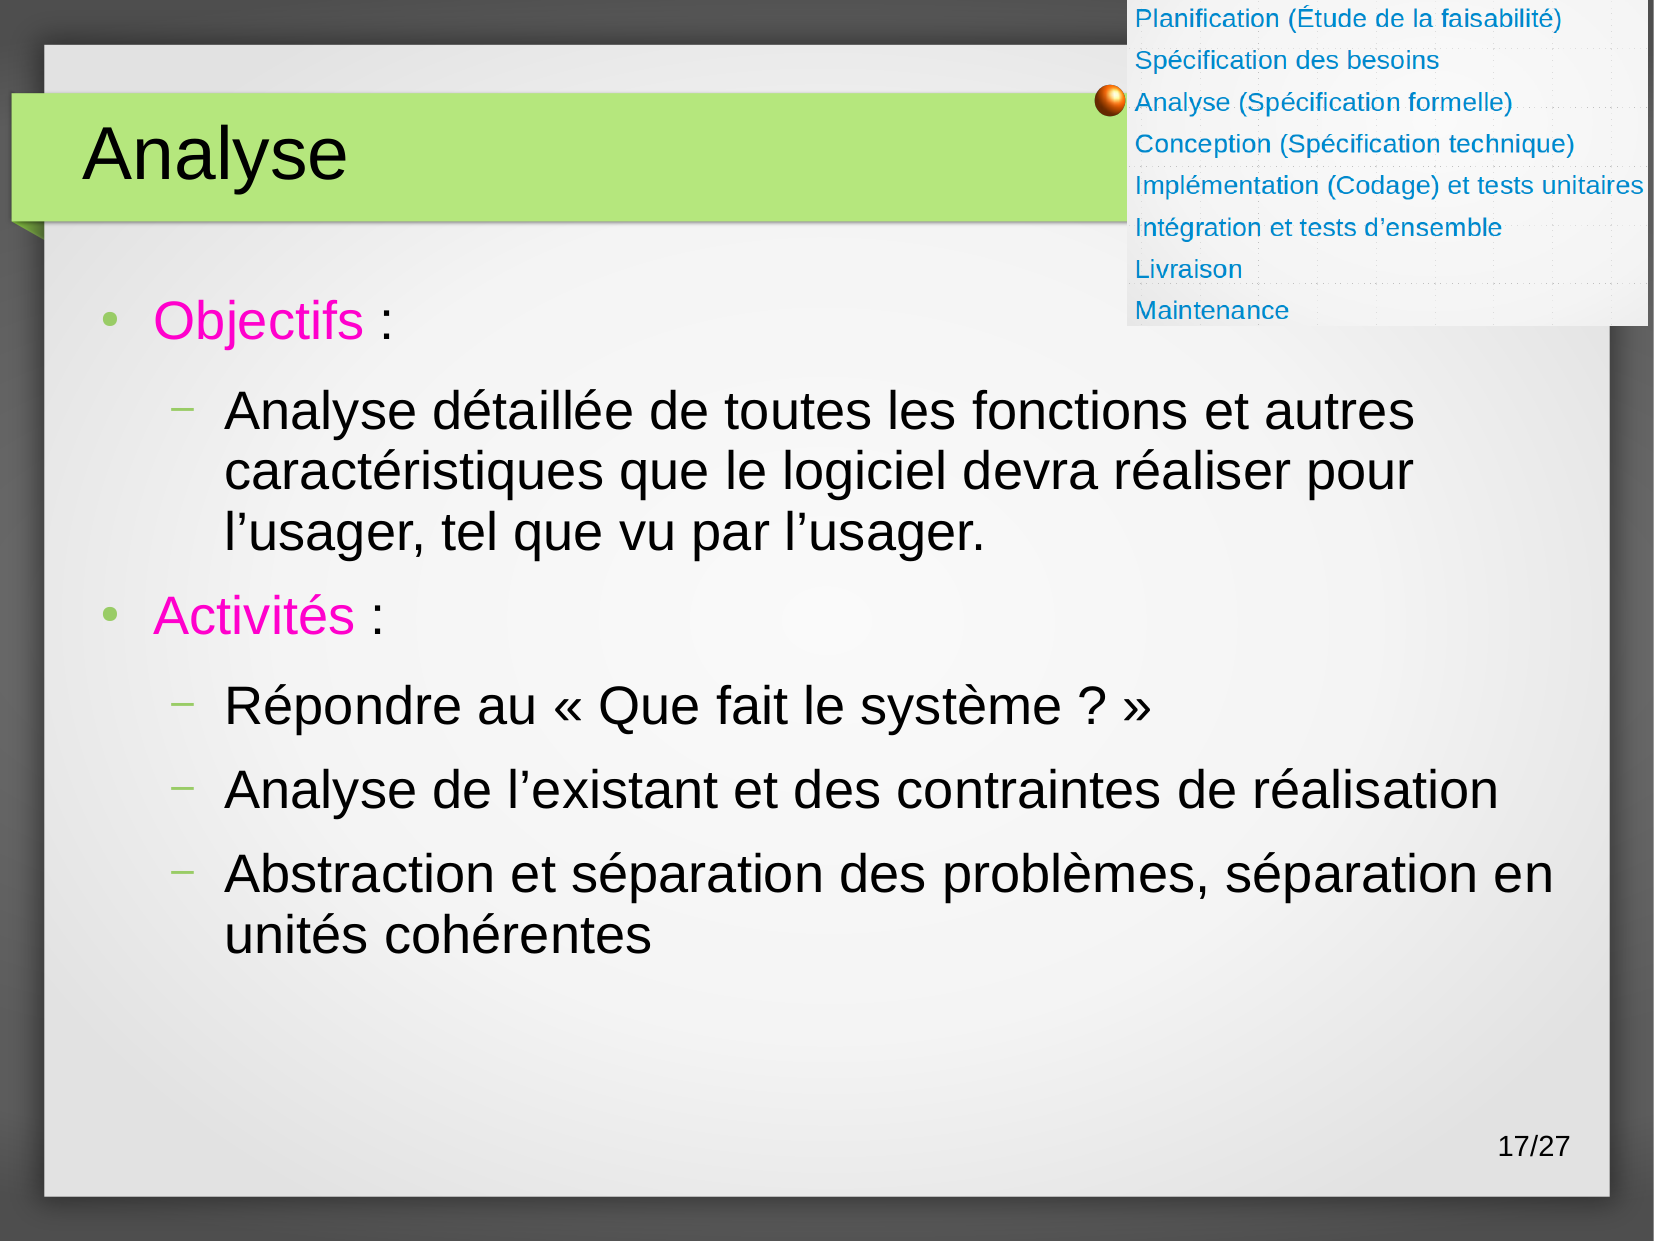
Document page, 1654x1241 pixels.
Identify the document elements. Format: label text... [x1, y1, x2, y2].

picture [0, 0, 1654, 1241]
list Objectifs : Analyse détaillée de toutes les fonctions et autres caractéristiques que le logiciel devra réaliser pour l’usager, tel que vu par l’usager. Activités : Répondre au « Que fait le système ? » Analyse de l’existant et des contraintes de réalisation Abstraction et séparation des problèmes, séparation en unités cohérentes [82, 290, 1571, 1085]
title Analyse [82, 94, 1127, 213]
